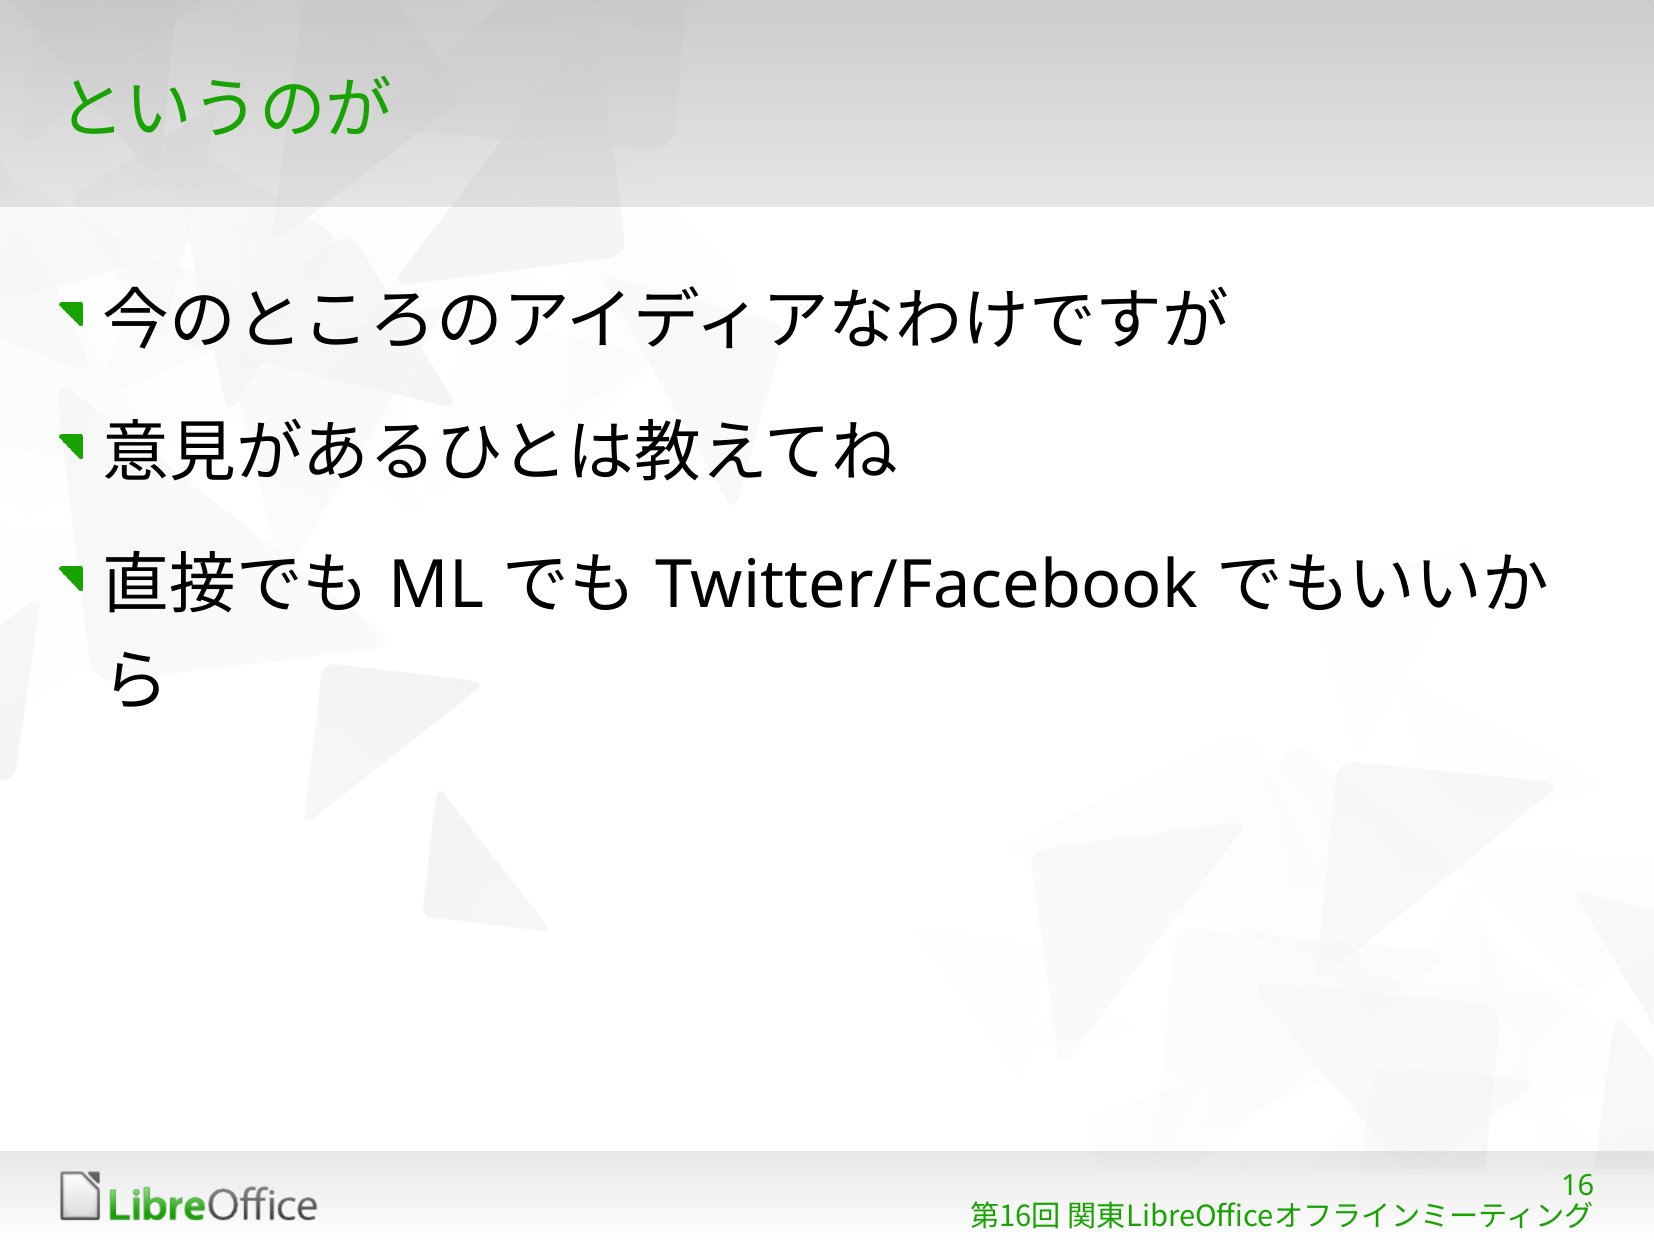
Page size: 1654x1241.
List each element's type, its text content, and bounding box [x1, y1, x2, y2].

picture [0, 0, 783, 931]
picture [41, 1152, 337, 1240]
picture [915, 548, 1654, 1169]
title というのが [59, 29, 1595, 178]
list 今のところのアイディアなわけですが 意見があるひとは教えてね 直接でもMLでもTwitter/Facebookでもいいから [59, 265, 1595, 986]
